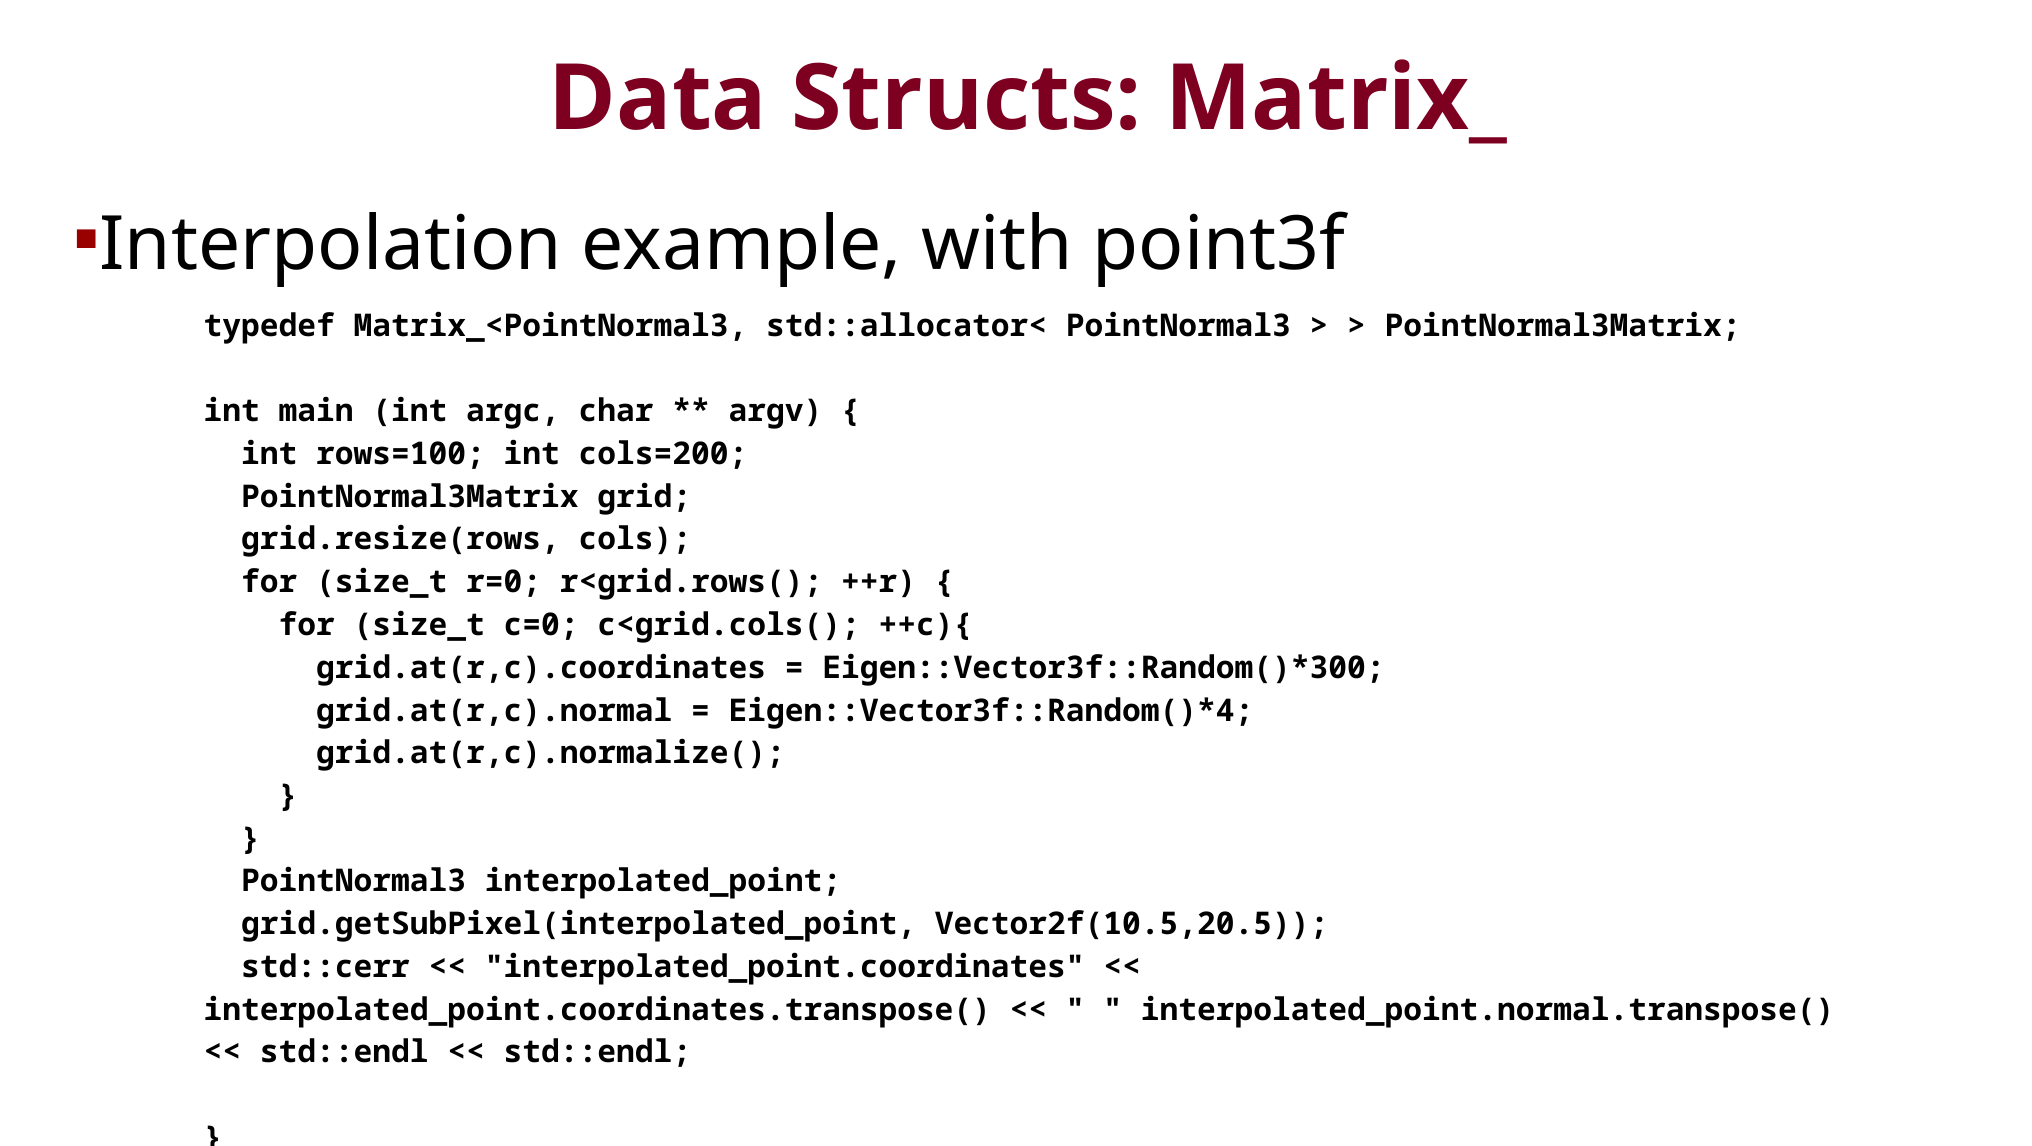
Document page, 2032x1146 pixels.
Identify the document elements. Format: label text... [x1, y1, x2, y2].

list Interpolation example, with point3f [59, 188, 1985, 1111]
title Data Structs: Matrix_ [37, 10, 2020, 178]
text_box typedef Matrix_<PointNormal3, std::allocator< PointNormal3 > > PointNormal3Matrix; int main (int argc, char ** argv) { int rows=100; int cols=200; PointNormal3Matrix grid; grid.resize(rows, cols); for (size_t r=0; r<grid.rows(); ++r) { for (size_t c=0; c<grid.cols(); ++c){ grid.at(r,c).coordinates = Eigen::Vector3f::Random()*300; grid.at(r,c).normal = Eigen::Vector3f::Random()*4; grid.at(r,c).normalize(); } } PointNormal3 interpolated_point; grid.getSubPixel(interpolated_point, Vector2f(10.5,20.5)); std::cerr << "interpolated_point.coordinates" << interpolated_point.coordinates.transpose() << " " interpolated_point.normal.transpose() << std::endl << std::endl; } [188, 295, 1902, 1056]
